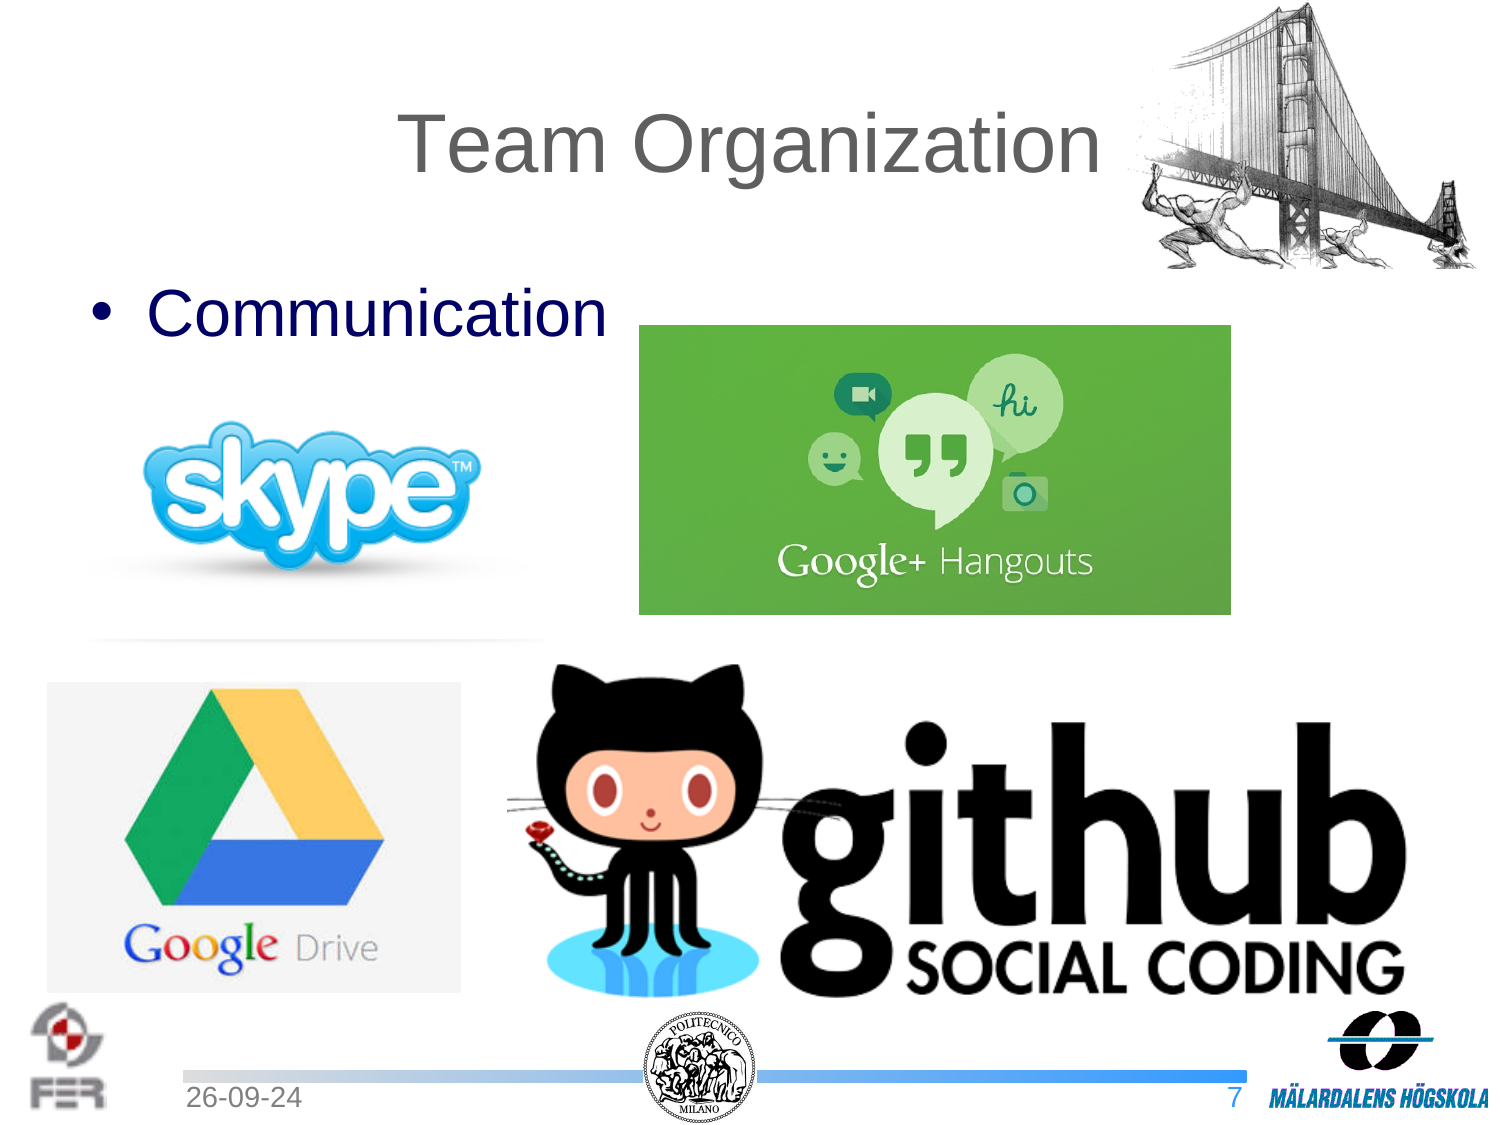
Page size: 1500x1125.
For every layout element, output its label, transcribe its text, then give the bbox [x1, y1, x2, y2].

title Team Organization [75, 45, 1122, 233]
picture [1368, 1093, 1374, 1104]
text_box 13-10-23 [171, 1070, 396, 1114]
picture [82, 348, 1415, 1009]
picture [29, 682, 461, 1125]
picture [639, 325, 1231, 615]
picture [1269, 1011, 1488, 1108]
picture [643, 1011, 757, 1123]
picture [1454, 1091, 1459, 1108]
list Communication [75, 262, 1426, 1006]
picture [1435, 1096, 1441, 1104]
picture [1122, 0, 1477, 269]
text_box <Nummer> [1186, 1070, 1258, 1114]
